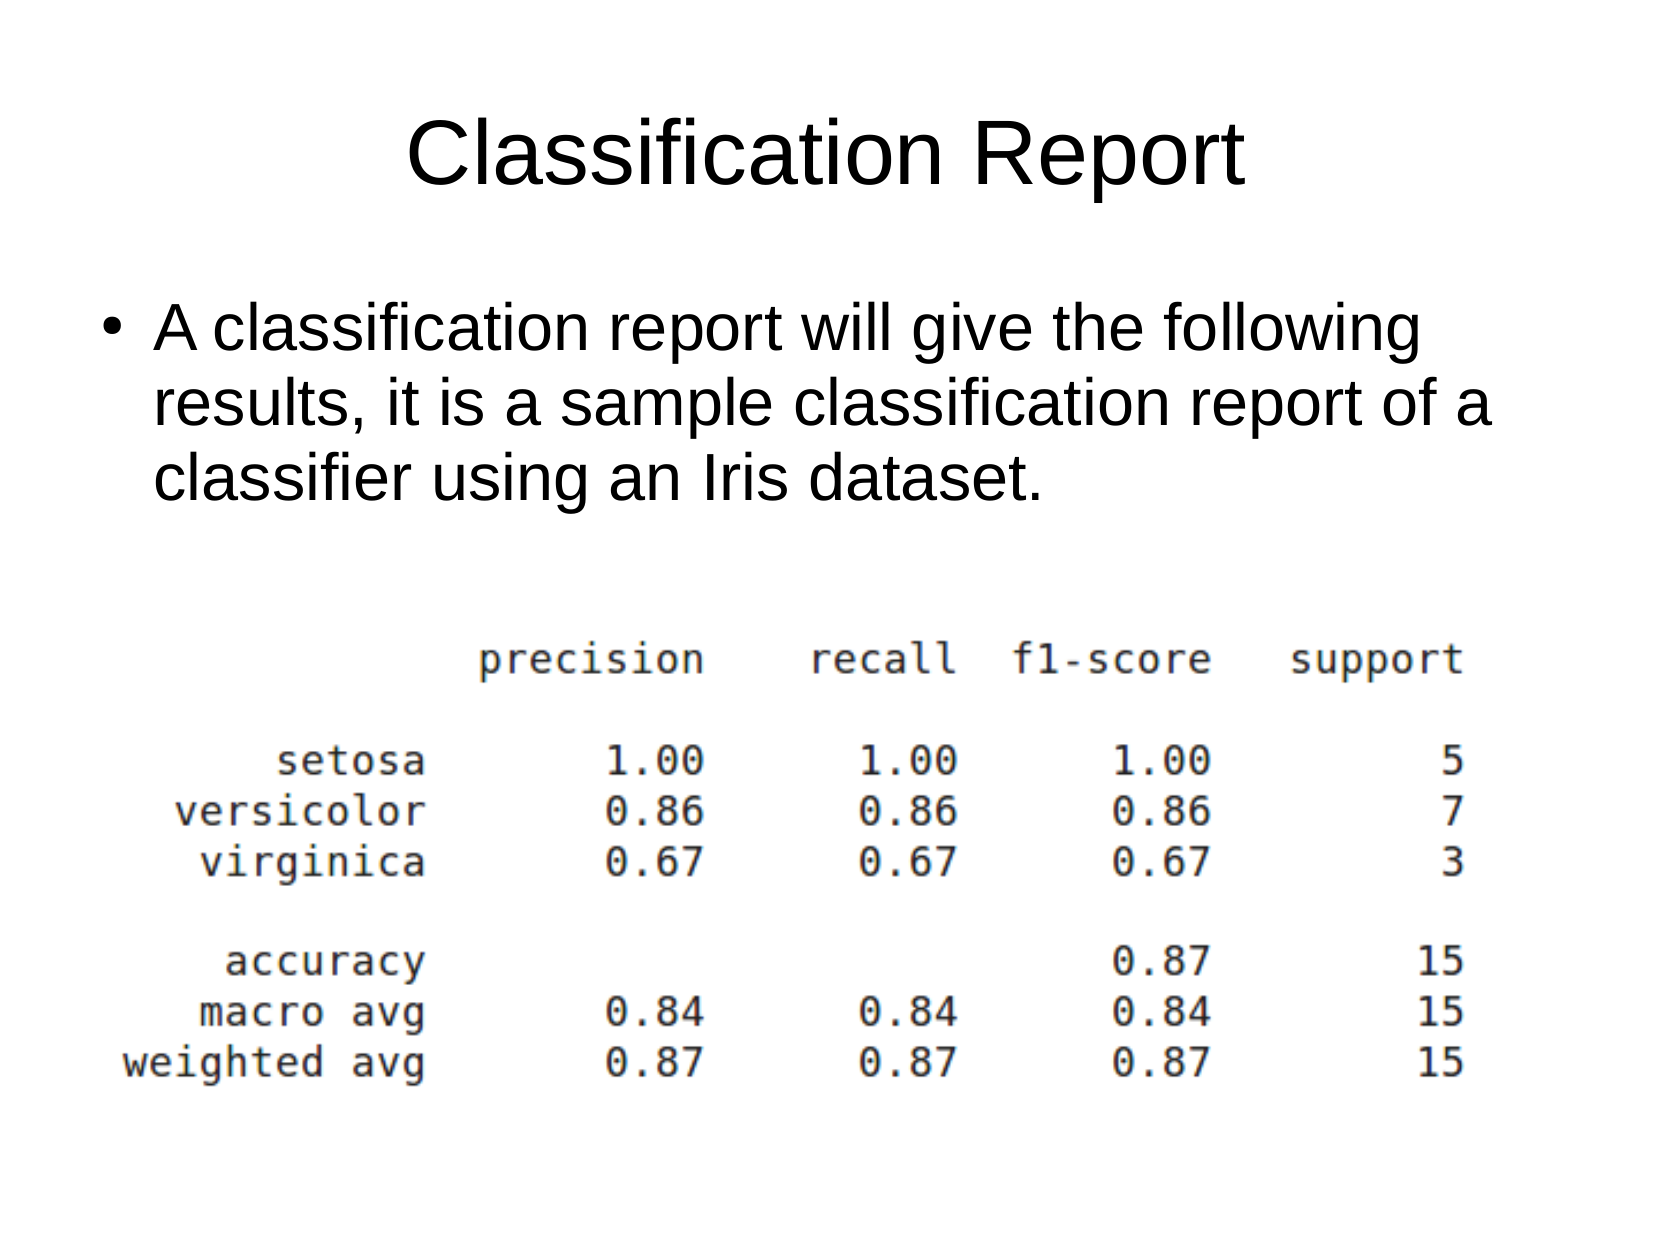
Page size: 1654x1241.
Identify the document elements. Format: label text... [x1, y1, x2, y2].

title Classification Report [82, 49, 1571, 257]
picture [82, 625, 1536, 1111]
list A classification report will give the following results, it is a sample classification report of a classifier using an Iris dataset. [82, 290, 1571, 1010]
